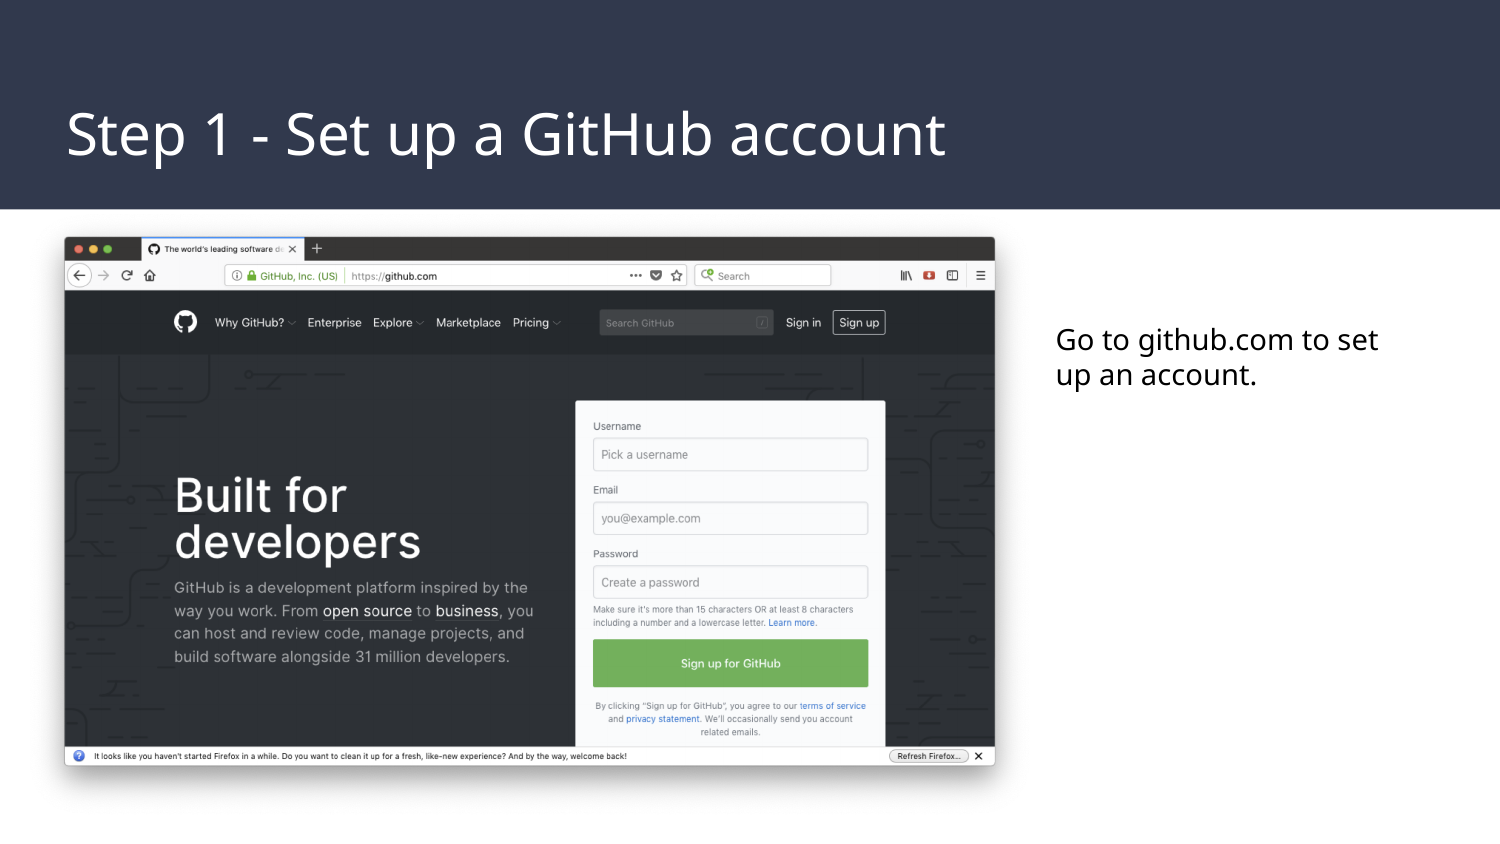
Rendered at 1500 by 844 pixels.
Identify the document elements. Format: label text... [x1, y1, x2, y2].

text_box Go to github.com to set up an account. [1040, 306, 1427, 658]
title Step 1 - Set up a GitHub account [51, 82, 1449, 185]
picture [24, 209, 1035, 819]
